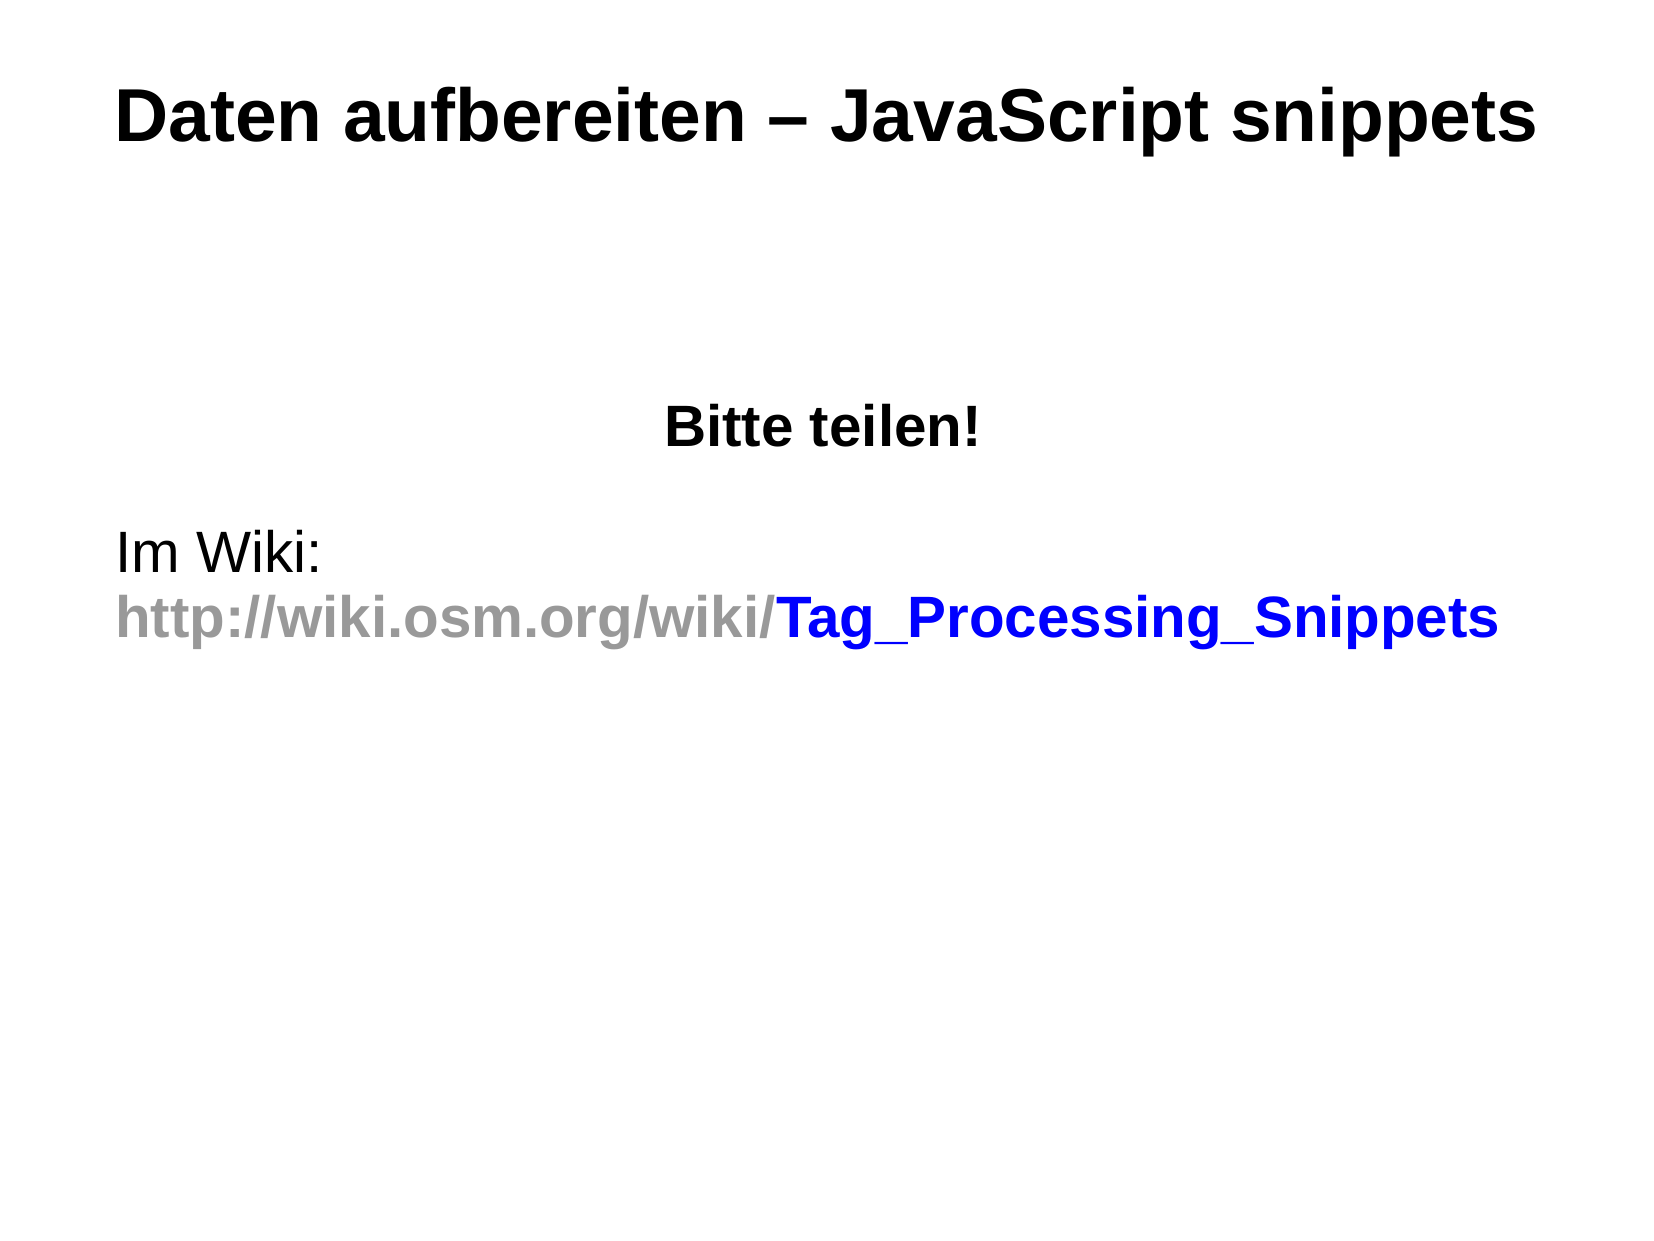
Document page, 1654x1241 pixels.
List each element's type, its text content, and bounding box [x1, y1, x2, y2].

text_box Bitte teilen! [649, 386, 1030, 467]
text_box Daten aufbereiten – JavaScript snippets [99, 65, 1555, 165]
text_box Im Wiki: http://wiki.osm.org/wiki/Tag_Processing_Snippets [100, 512, 1516, 658]
